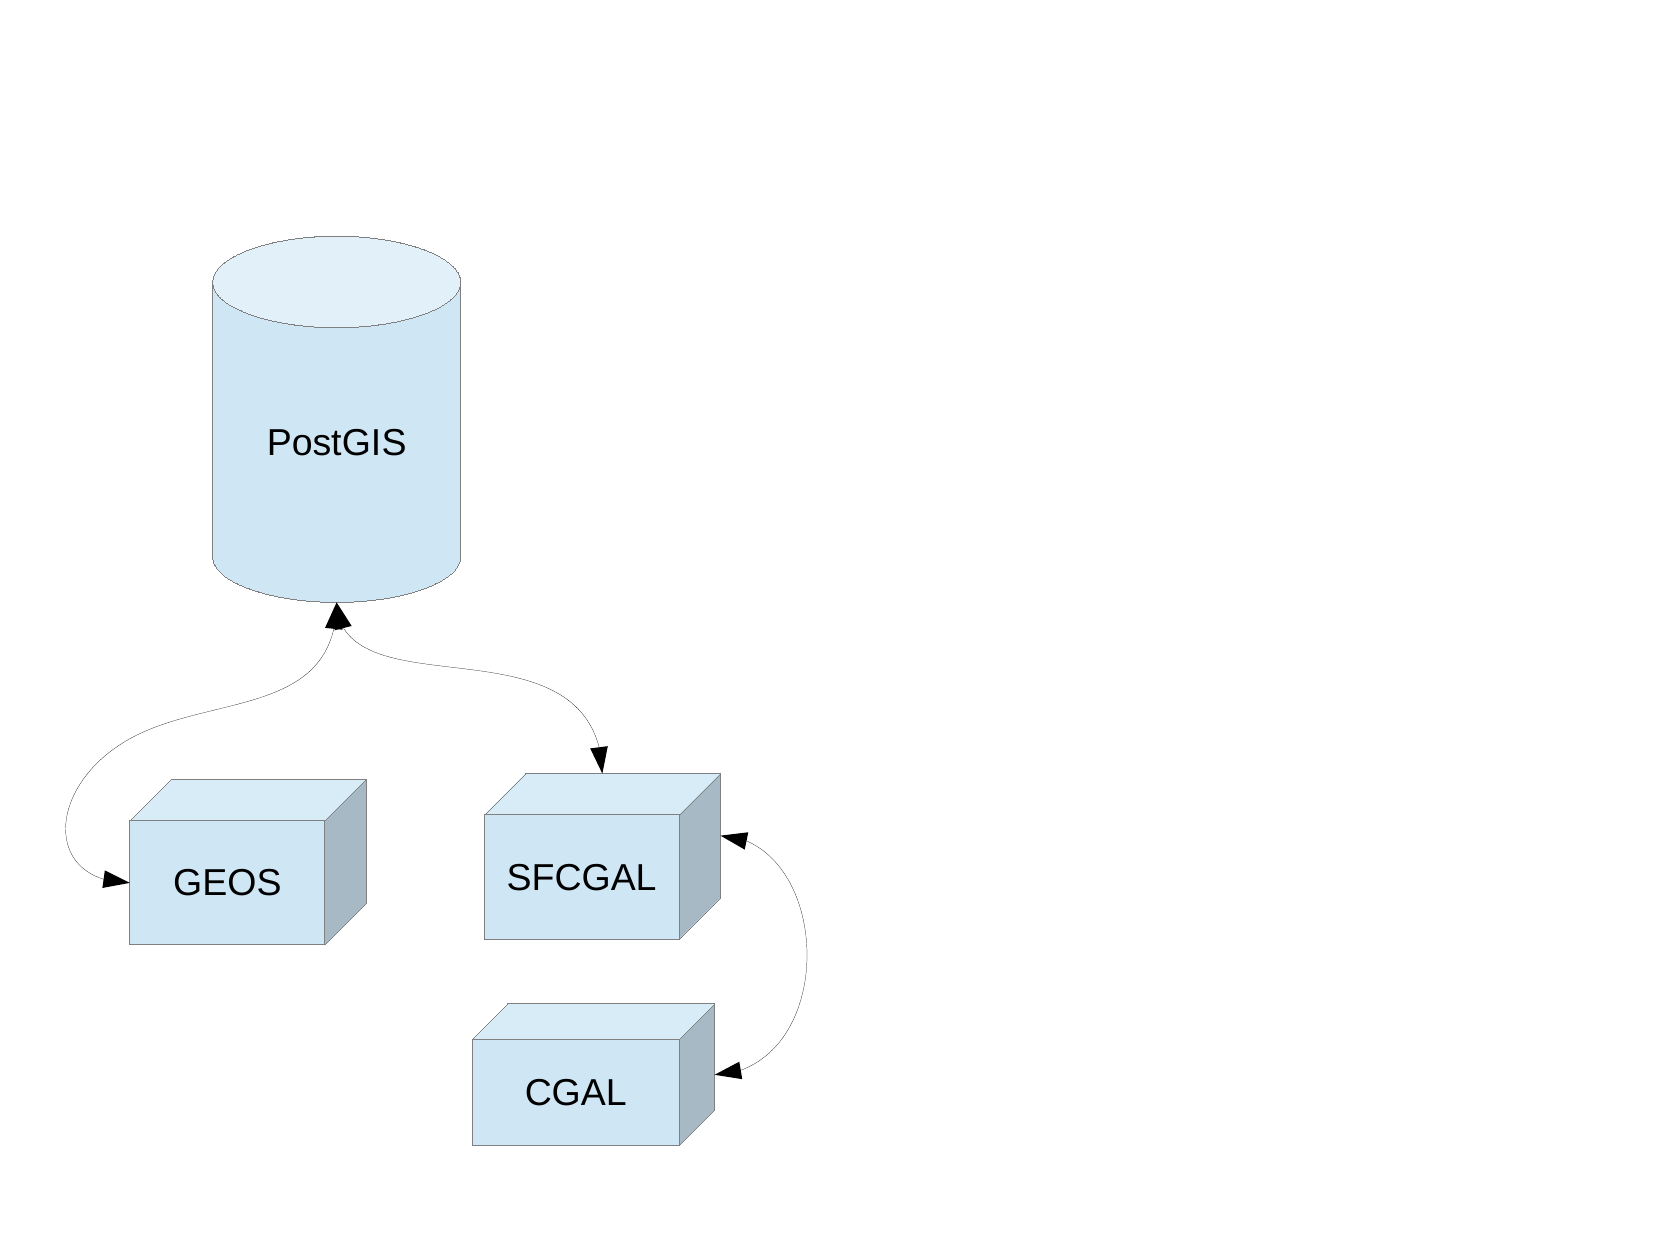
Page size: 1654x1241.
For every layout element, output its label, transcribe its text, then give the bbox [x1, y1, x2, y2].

text_box PostGIS [212, 285, 461, 603]
text_box GEOS [129, 821, 324, 945]
text_box CGAL [472, 1040, 679, 1146]
text_box SFCGAL [484, 815, 679, 940]
